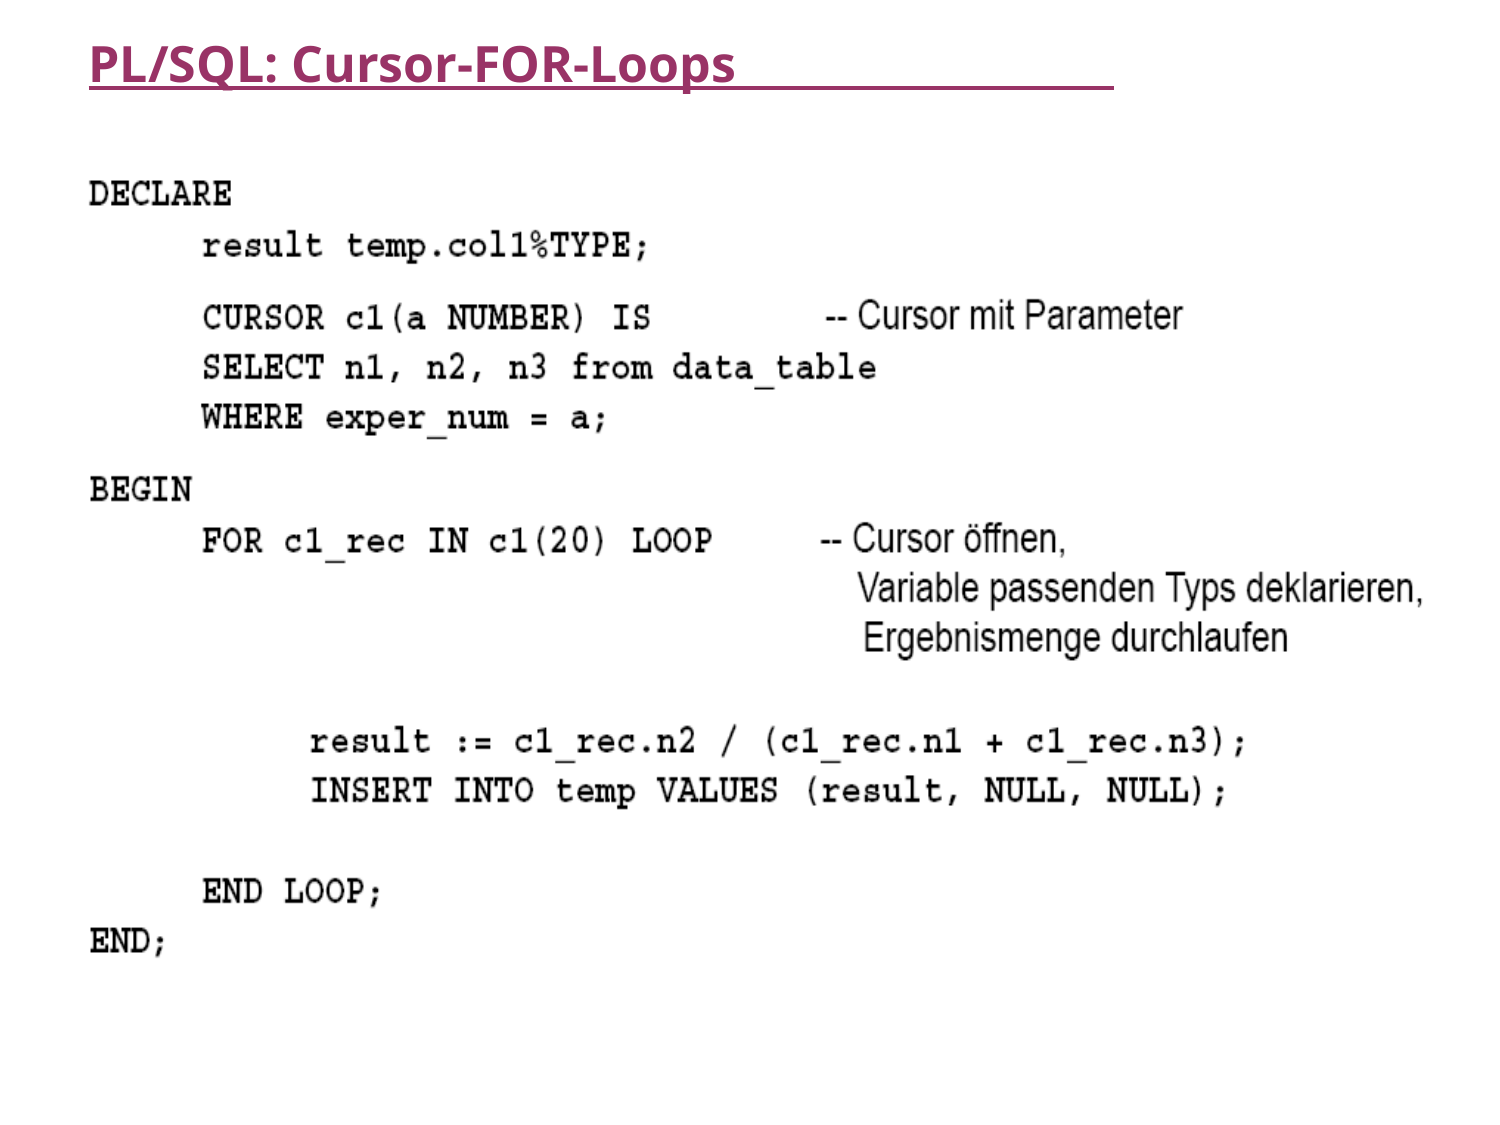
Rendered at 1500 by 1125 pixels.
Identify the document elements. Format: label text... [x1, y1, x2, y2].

title PL/SQL: Cursor-FOR-Loops [88, 7, 1364, 119]
picture [79, 165, 1436, 967]
